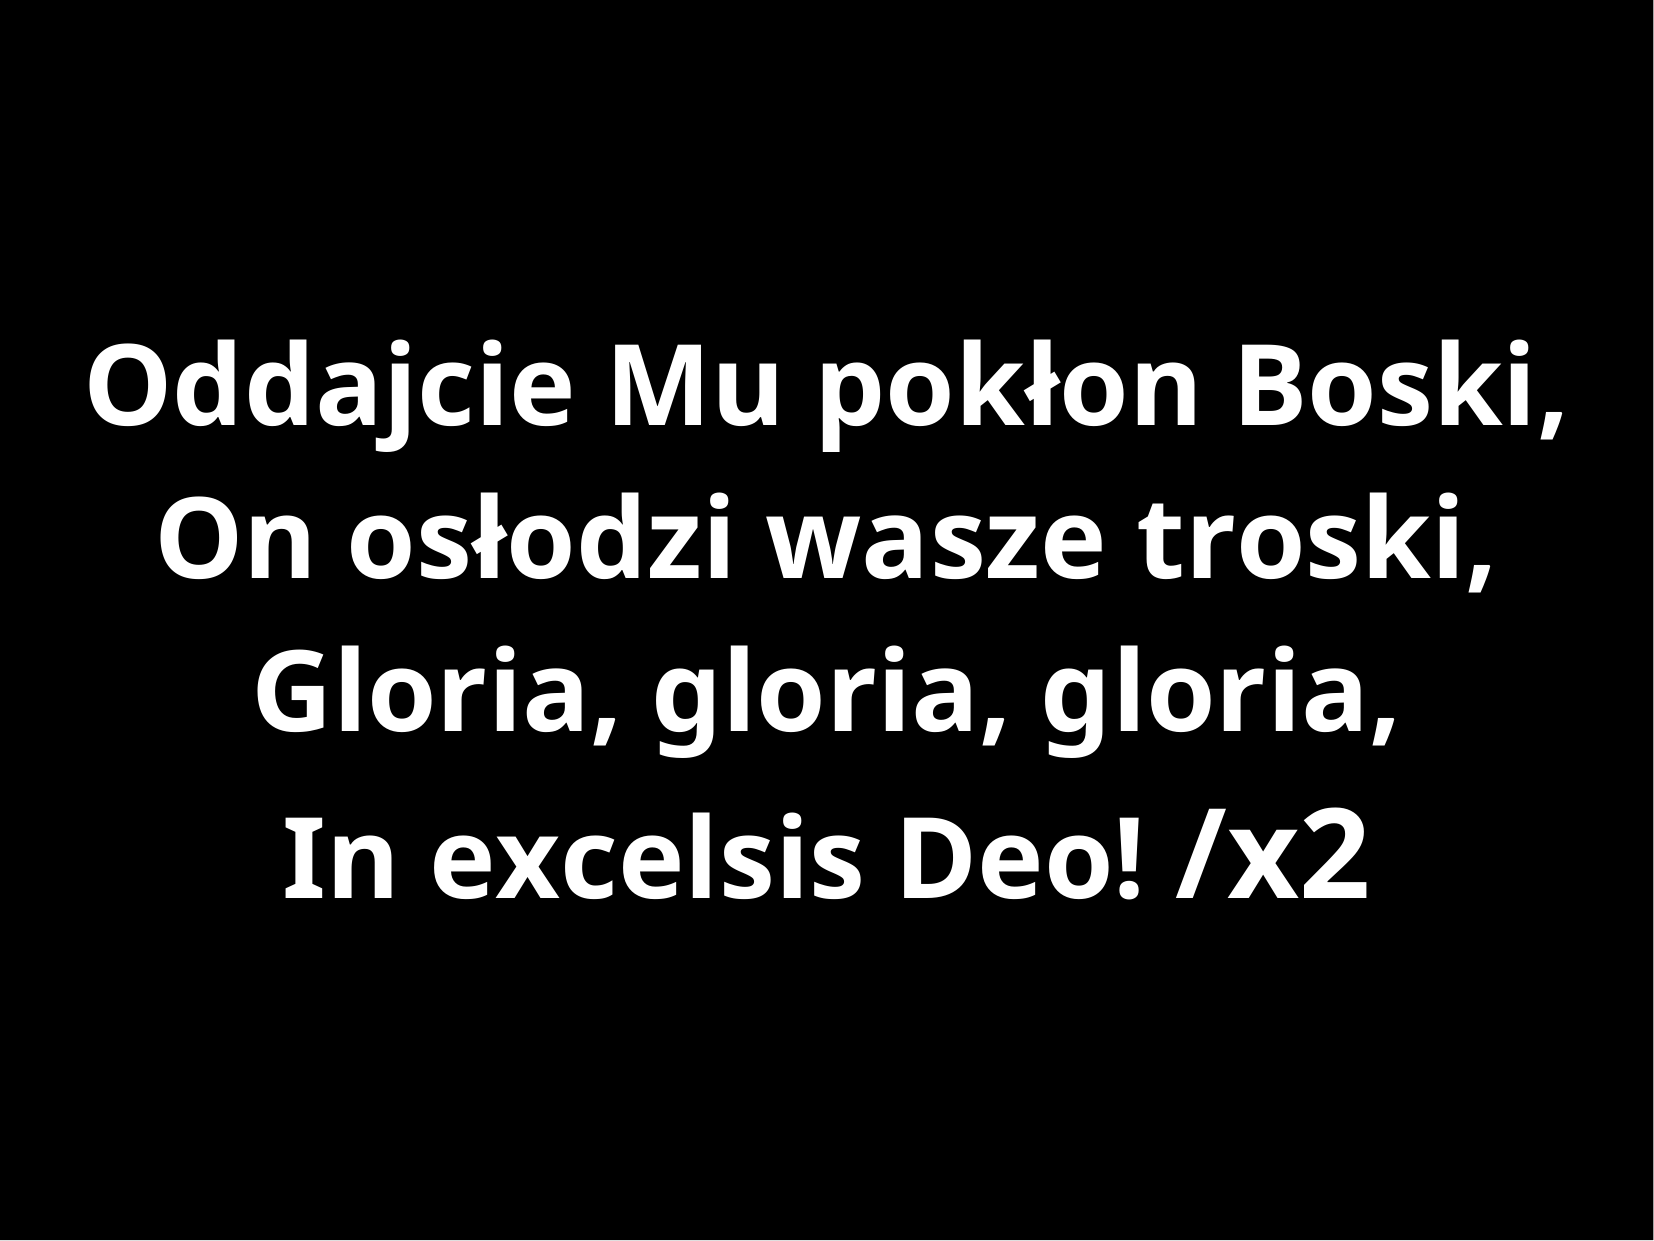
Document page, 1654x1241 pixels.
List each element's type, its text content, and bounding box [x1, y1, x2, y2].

title Oddajcie Mu pokłon Boski, On osłodzi wasze troski, Gloria, gloria, gloria, In excelsis Deo! /x2 [0, 0, 1654, 1241]
